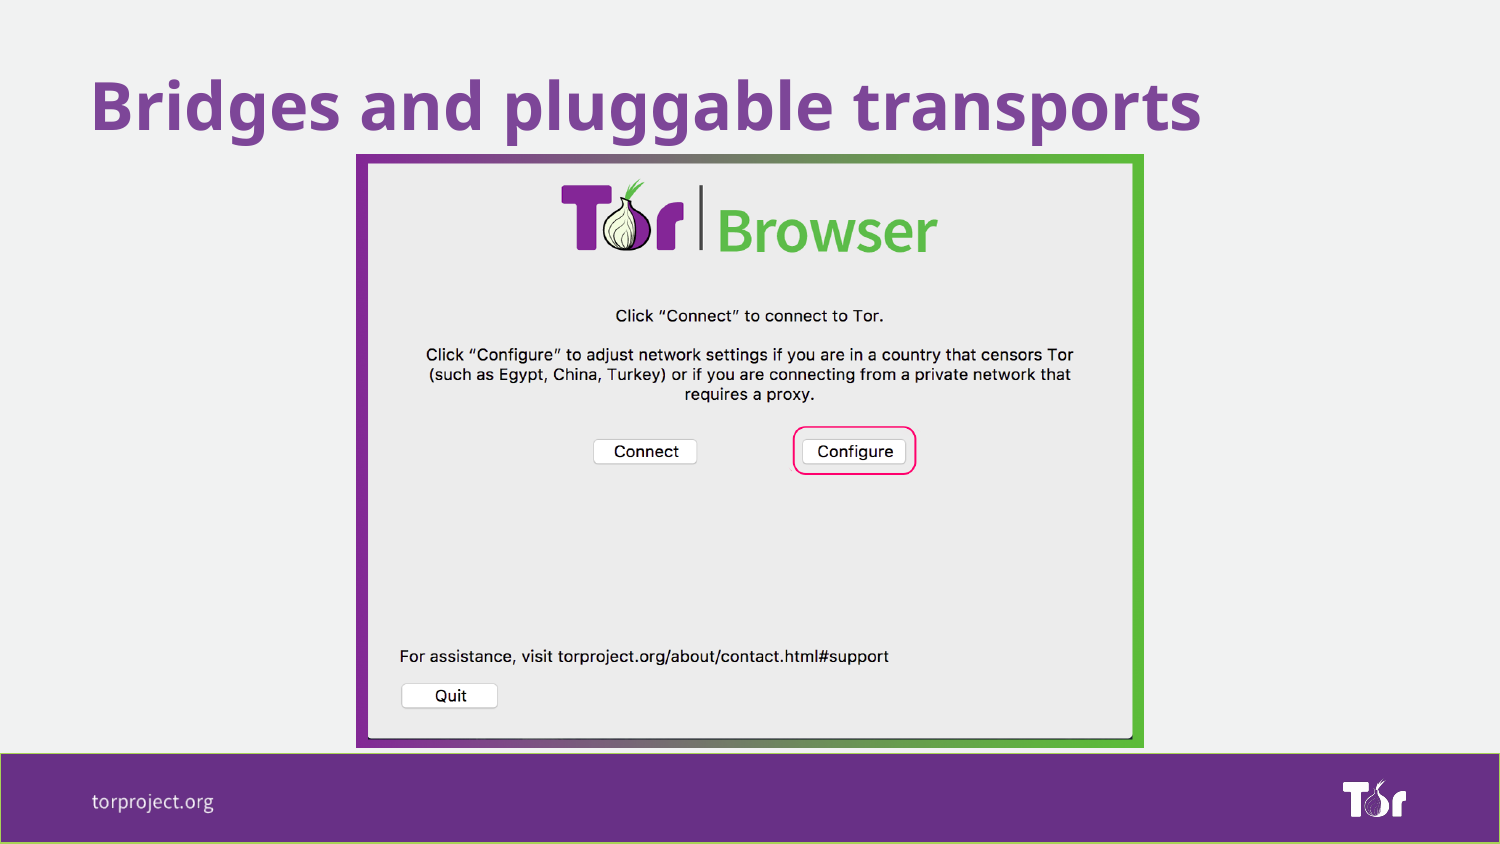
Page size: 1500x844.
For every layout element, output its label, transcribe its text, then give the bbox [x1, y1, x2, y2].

picture [1343, 778, 1406, 817]
text_box Bridges and pluggable transports [75, 33, 1425, 174]
picture [75, 780, 604, 821]
picture [356, 154, 1144, 748]
